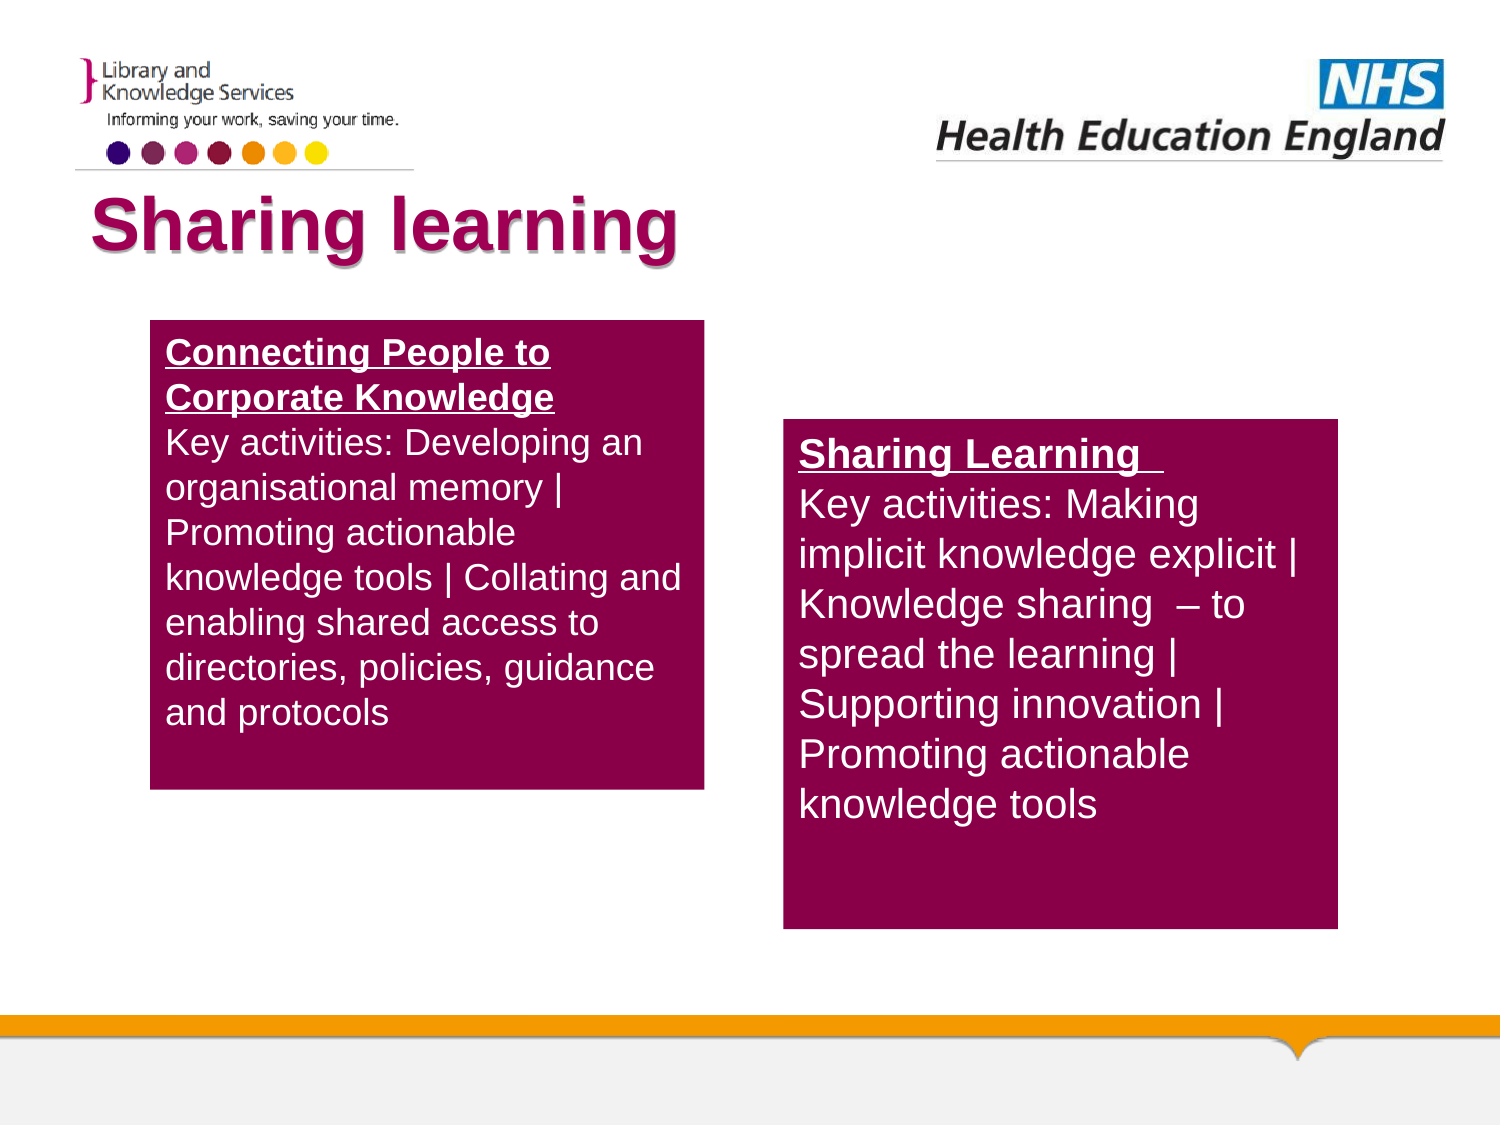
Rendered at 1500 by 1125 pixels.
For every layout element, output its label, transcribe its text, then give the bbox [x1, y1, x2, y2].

title Sharing learning [75, 168, 1351, 280]
picture [75, 54, 416, 169]
text_box Sharing Learning Key activities: Making implicit knowledge explicit | Knowledge sharing – to spread the learning | Supporting innovation | Promoting actionable knowledge tools [783, 419, 1338, 930]
text_box Connecting People to Corporate Knowledge Key activities: Developing an organisational memory | Promoting actionable knowledge tools | Collating and enabling shared access to directories, policies, guidance and protocols [150, 320, 705, 790]
